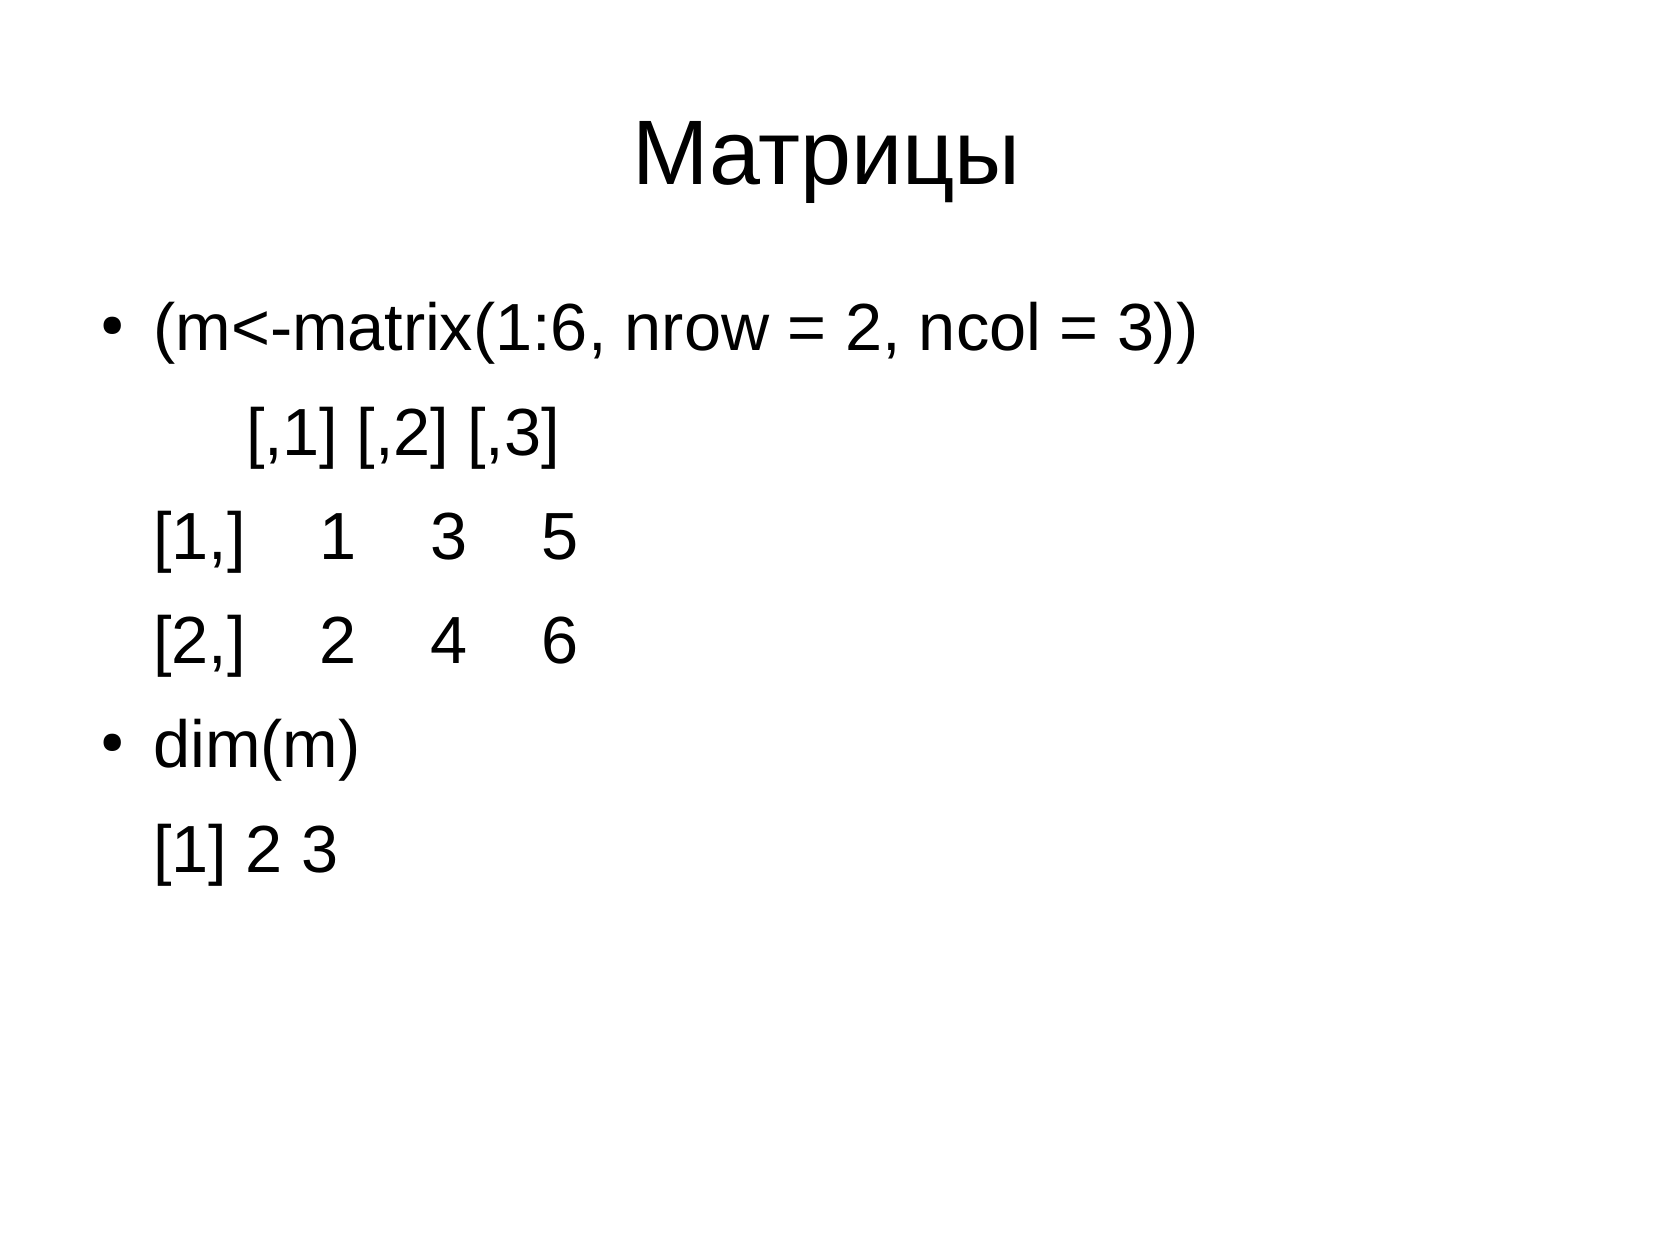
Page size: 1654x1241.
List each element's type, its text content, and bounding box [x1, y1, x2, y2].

title Матрицы [82, 49, 1571, 257]
list (m<-matrix(1:6, nrow = 2, ncol = 3)) [,1] [,2] [,3] [1,] 1 3 5 [2,] 2 4 6 dim(m) [1] 2 3 [82, 290, 1538, 1010]
